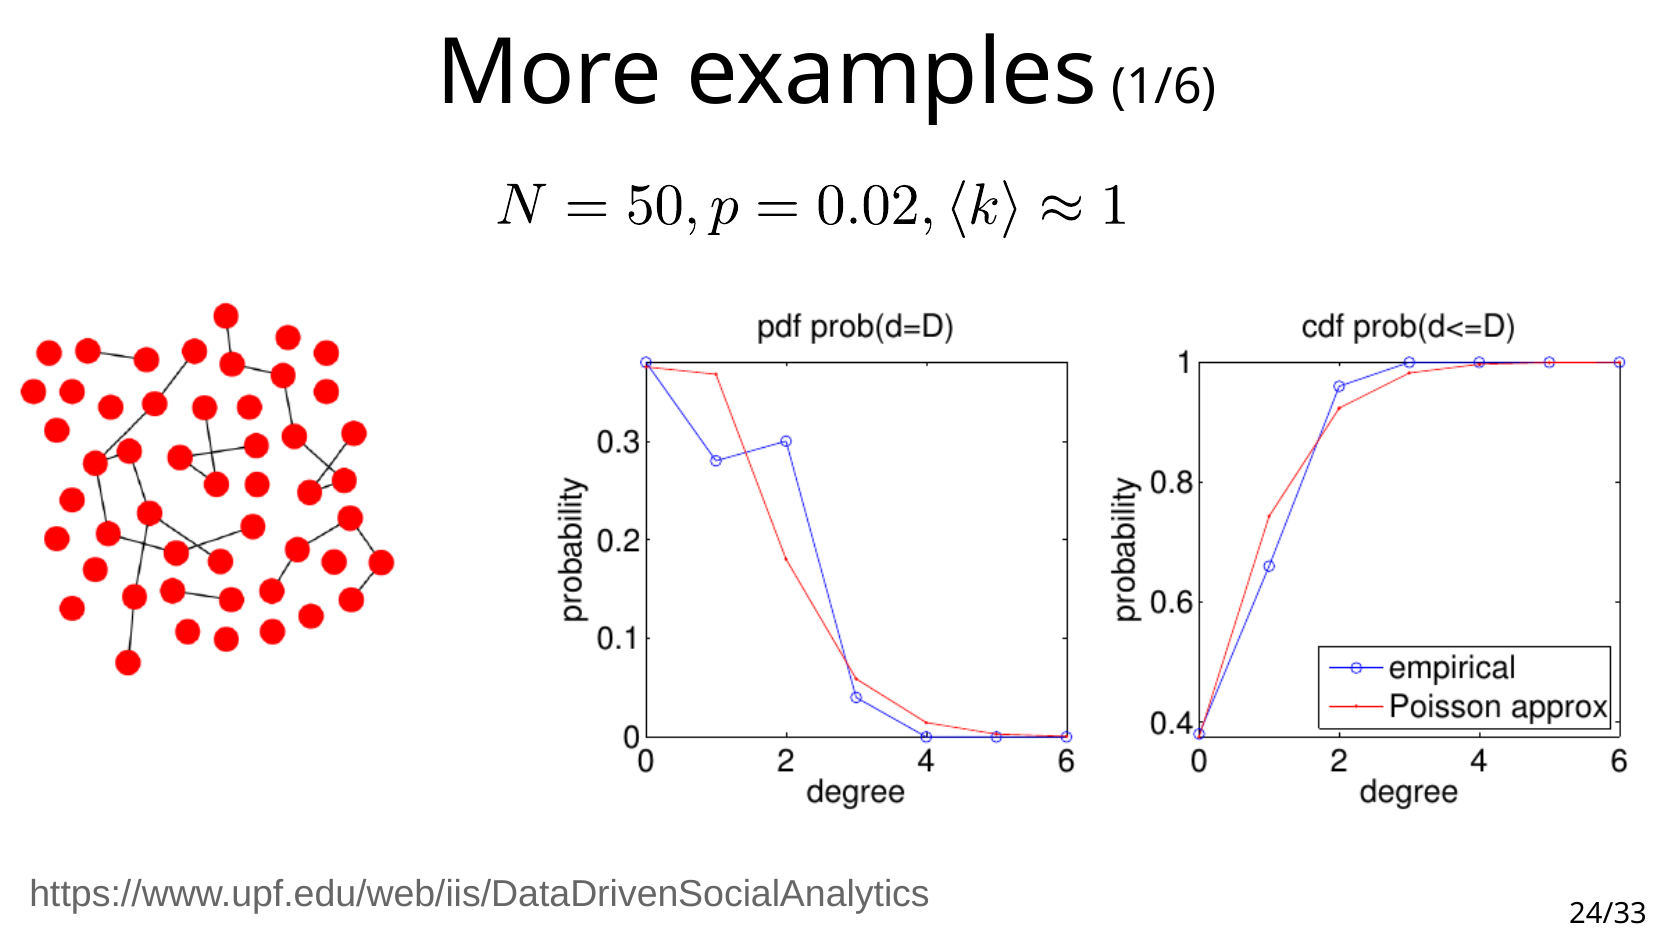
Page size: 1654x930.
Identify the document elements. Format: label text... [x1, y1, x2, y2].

text_box [495, 180, 1130, 239]
text_box https://www.upf.edu/web/iis/DataDrivenSocialAnalytics [14, 864, 1051, 922]
picture [0, 284, 1653, 844]
title More examples (1/6) [82, 1, 1571, 135]
